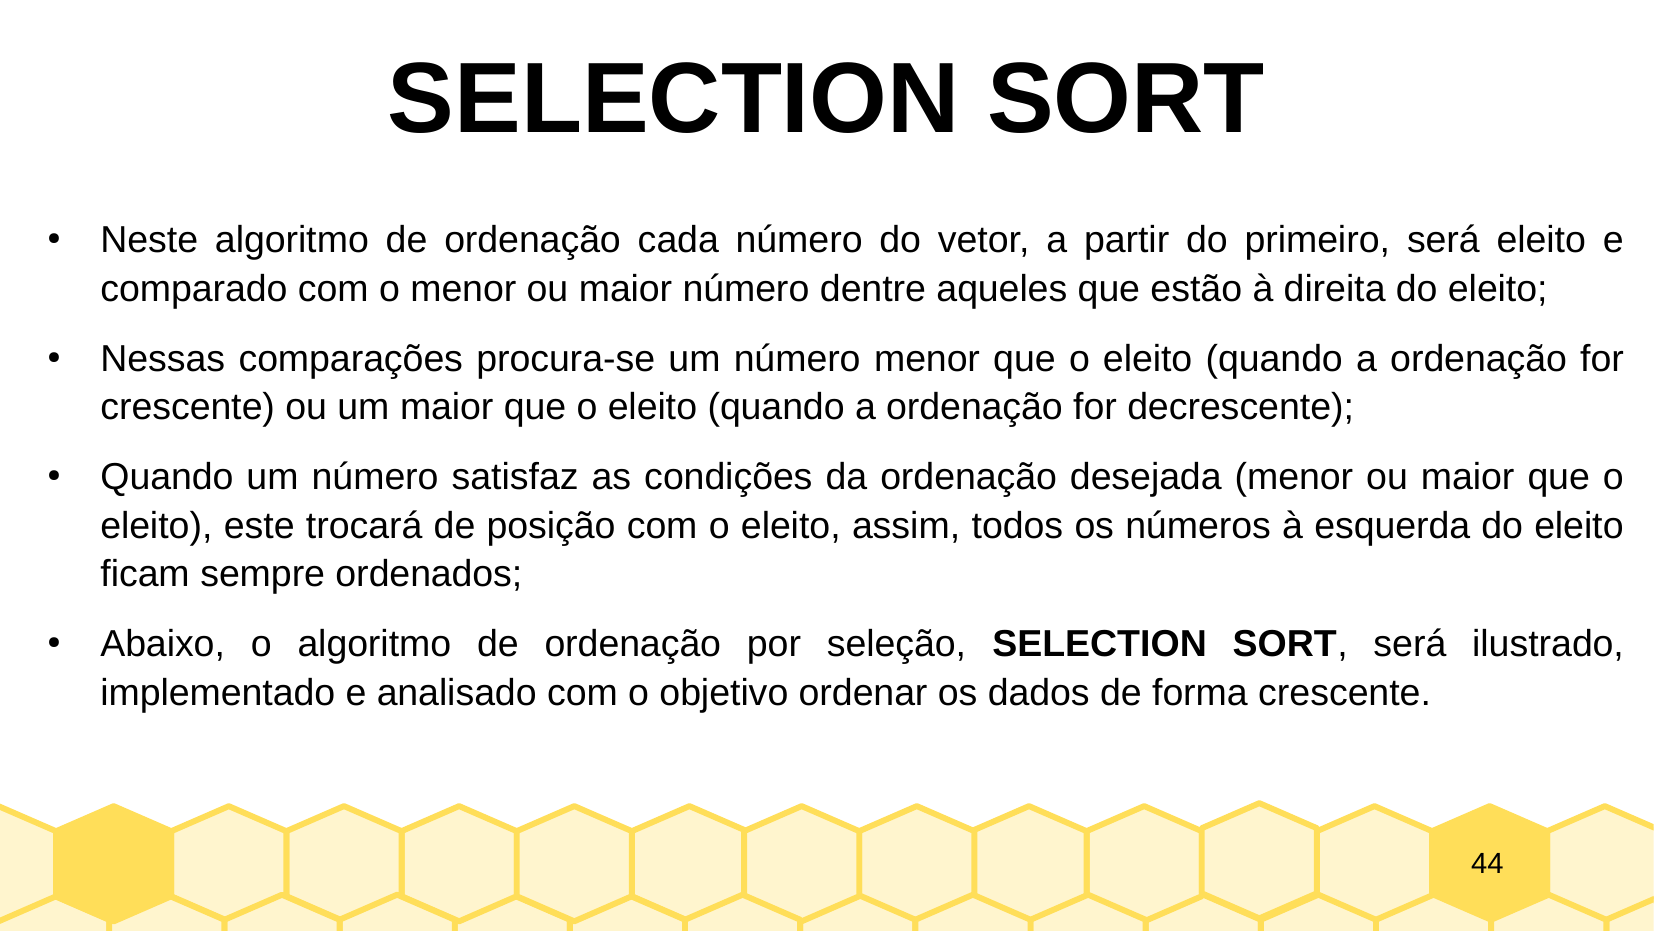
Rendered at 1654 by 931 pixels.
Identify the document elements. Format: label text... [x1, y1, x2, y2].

title SELECTION SORT [29, 23, 1625, 172]
list Neste algoritmo de ordenação cada número do vetor, a partir do primeiro, será eleito e comparado com o menor ou maior número dentre aqueles que estão à direita do eleito; Nessas comparações procura-se um número menor que o eleito (quando a ordenação for crescente) ou um maior que o eleito (quando a ordenação for decrescente); Quando um número satisfaz as condições da ordenação desejada (menor ou maior que o eleito), este trocará de posição com o eleito, assim, todos os números à esquerda do eleito ficam sempre ordenados; Abaixo, o algoritmo de ordenação por seleção, SELECTION SORT, será ilustrado, implementado e analisado com o objetivo ordenar os dados de forma crescente. [29, 212, 1625, 745]
